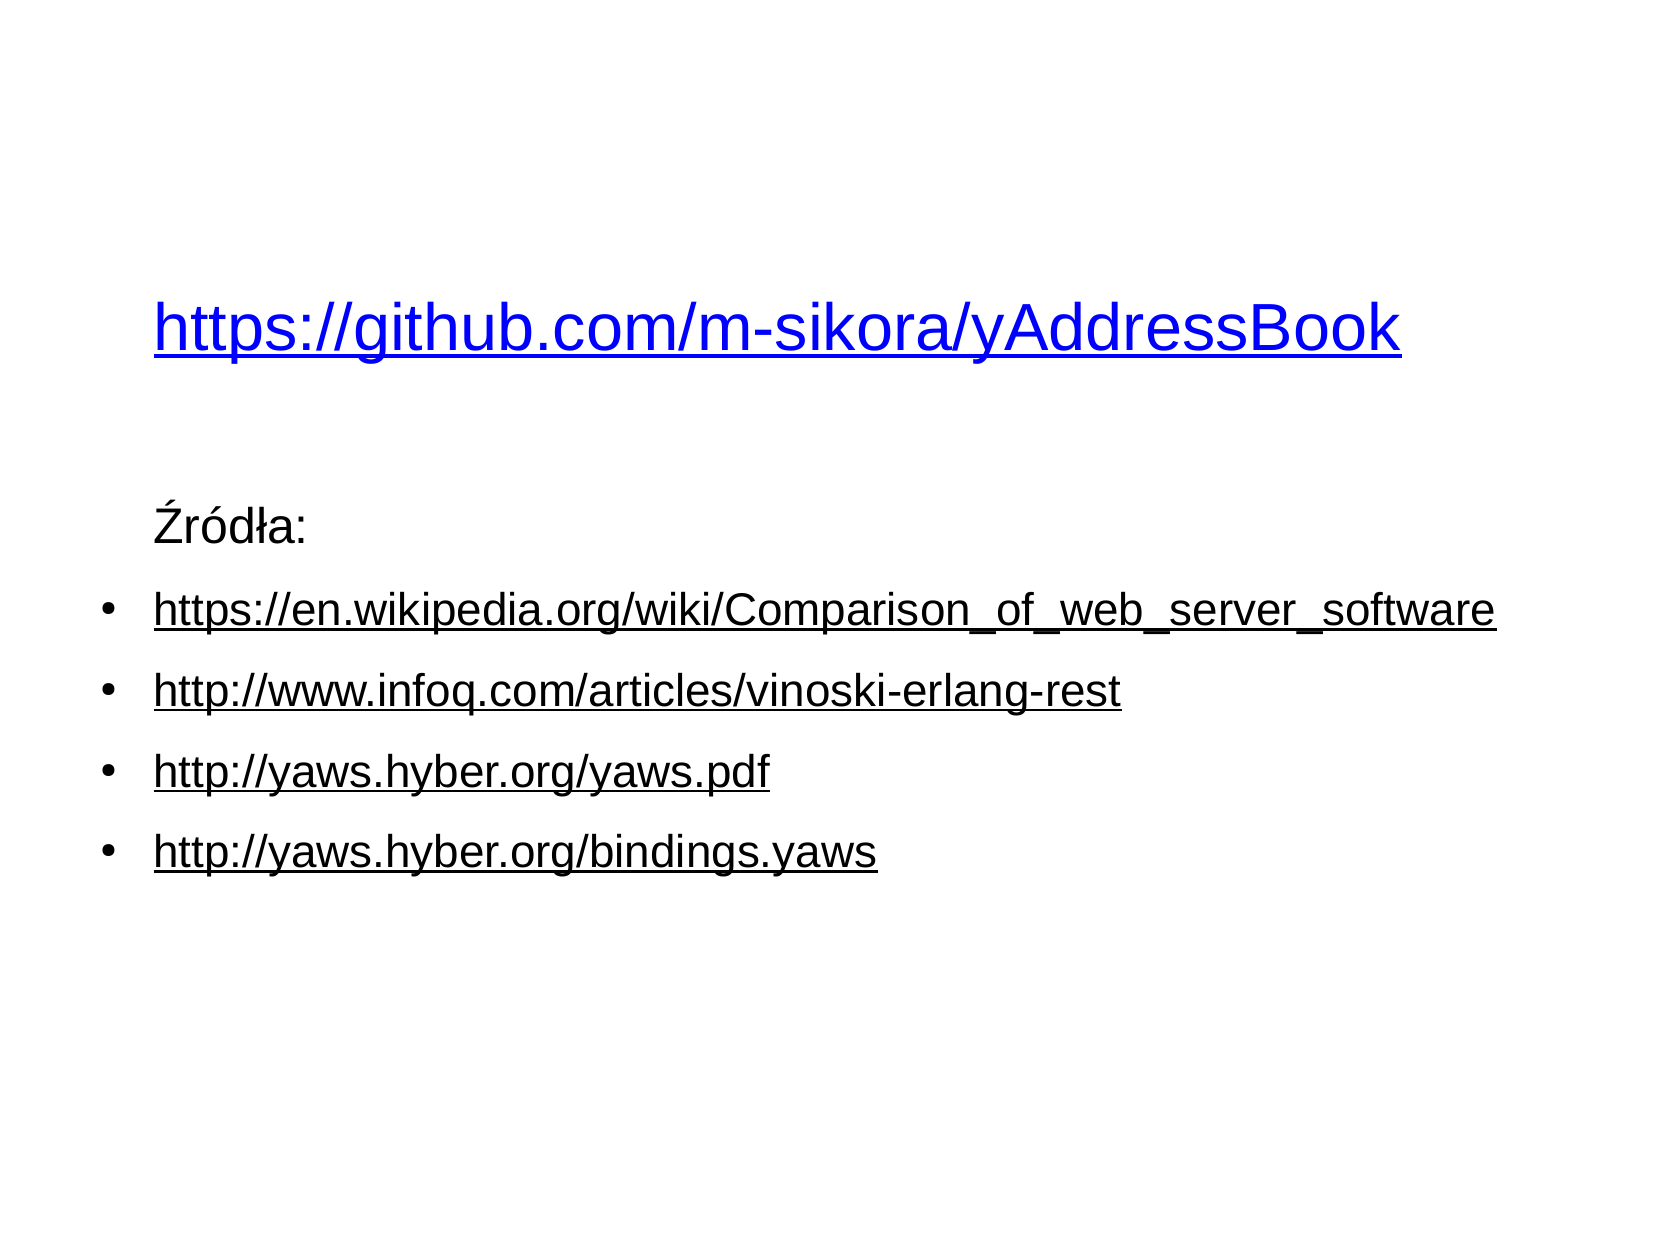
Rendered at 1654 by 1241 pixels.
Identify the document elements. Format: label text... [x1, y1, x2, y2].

list https://github.com/m-sikora/yAddressBook Źródła: https://en.wikipedia.org/wiki/Comparison_of_web_server_software http://www.infoq.com/articles/vinoski-erlang-rest http://yaws.hyber.org/yaws.pdf http://yaws.hyber.org/bindings.yaws [82, 290, 1571, 1010]
